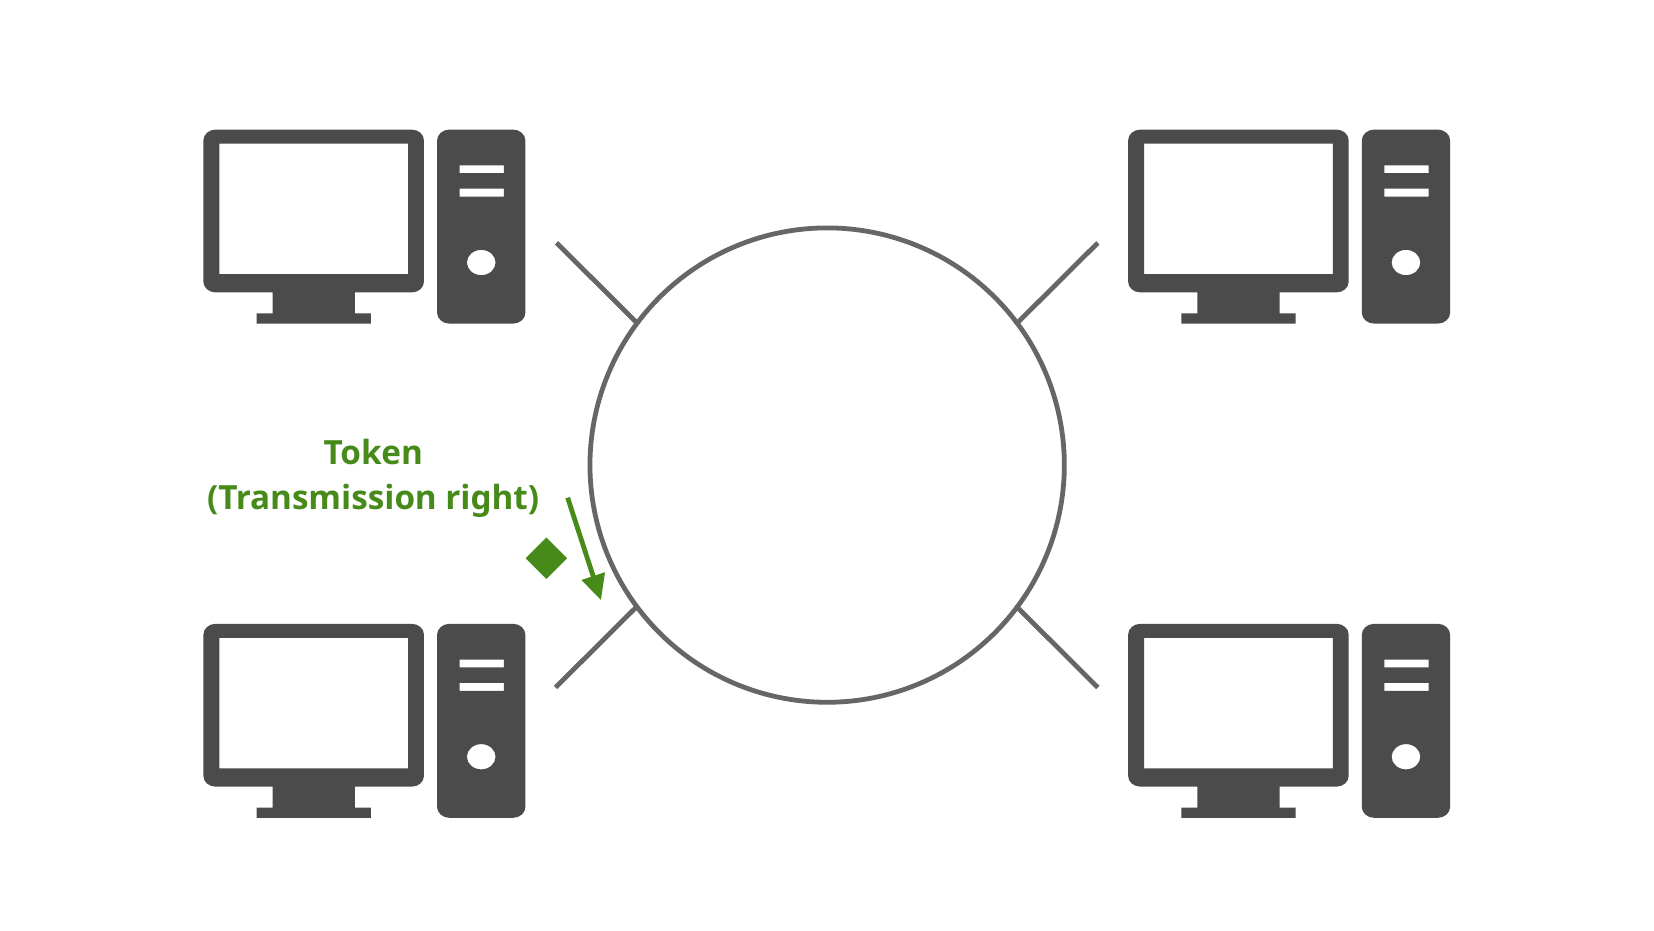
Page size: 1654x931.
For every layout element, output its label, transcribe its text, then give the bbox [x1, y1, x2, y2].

picture [203, 579, 526, 863]
text_box Token (Transmission right) [183, 434, 564, 514]
picture [1127, 84, 1451, 369]
picture [1127, 579, 1451, 863]
text_box [525, 537, 568, 579]
picture [203, 84, 526, 369]
